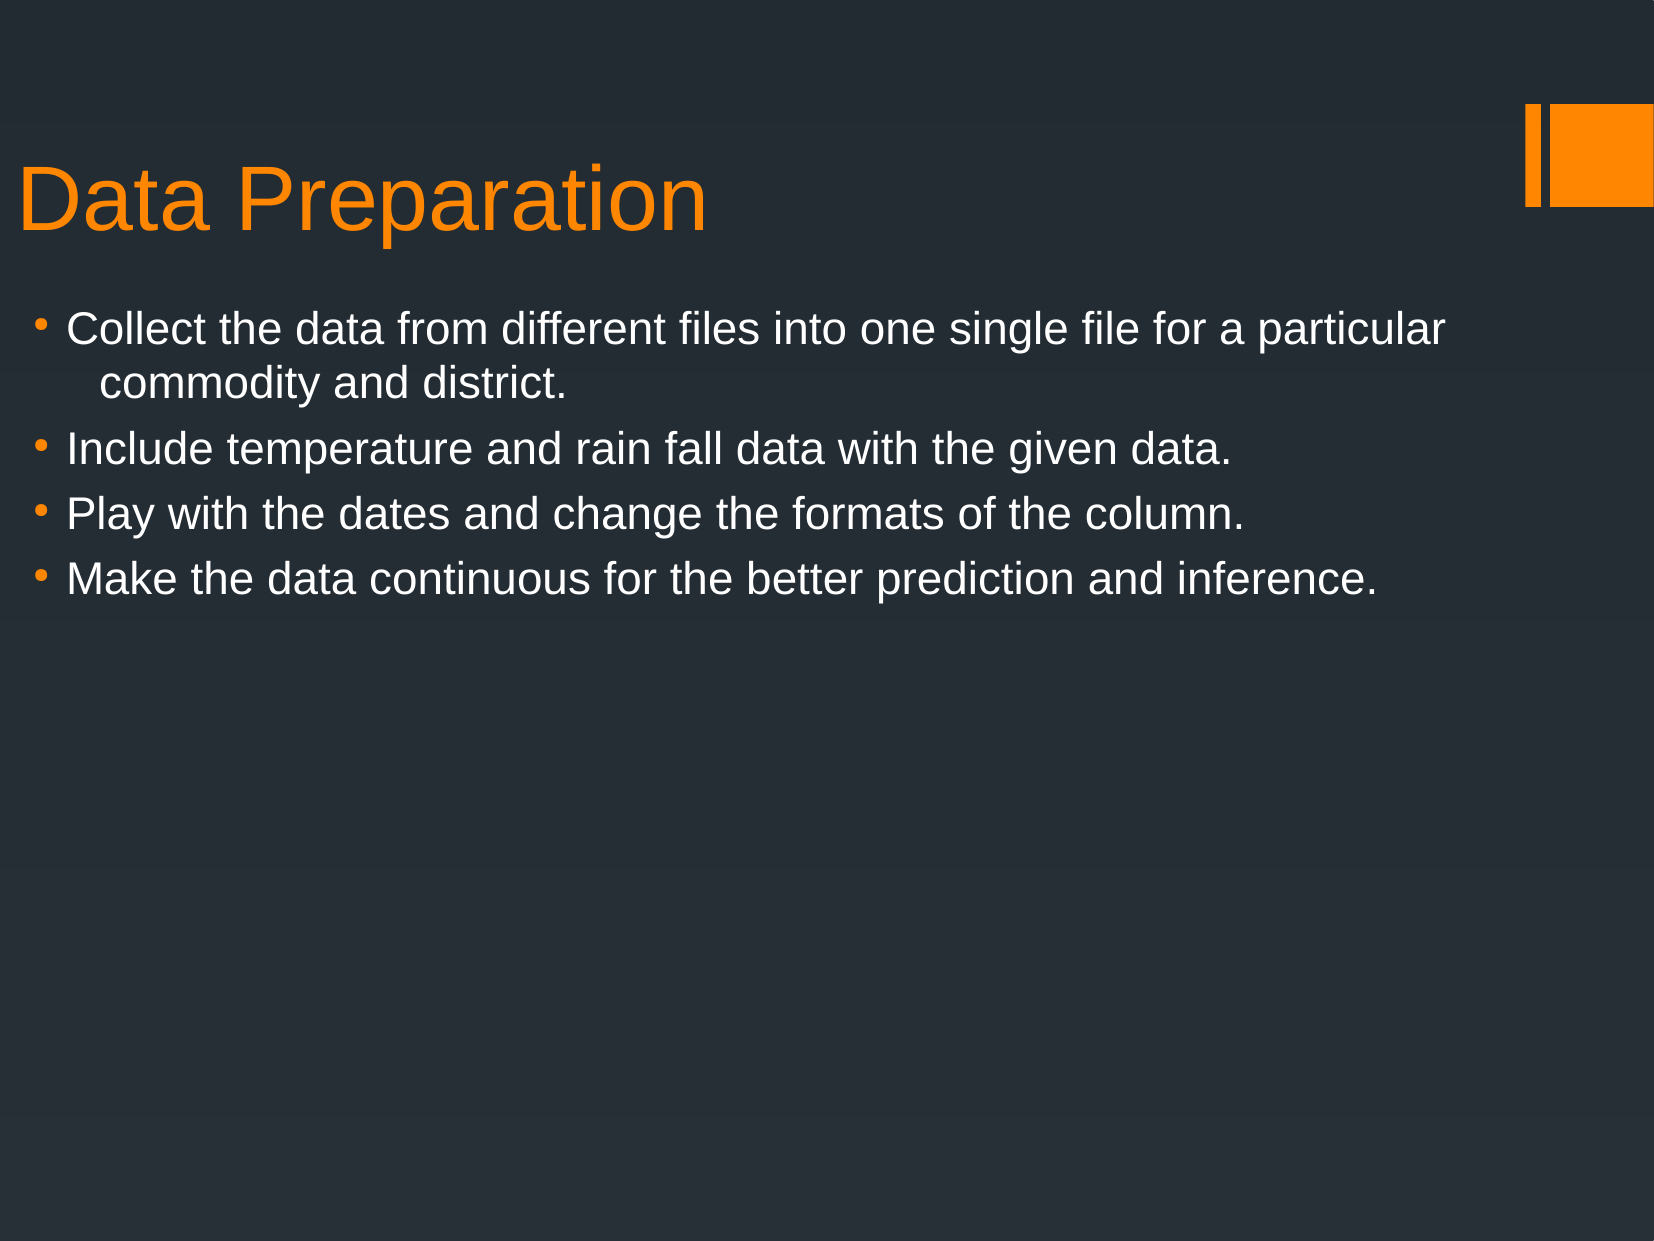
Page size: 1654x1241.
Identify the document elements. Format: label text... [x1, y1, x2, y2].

list Collect the data from different files into one single file for a particular commodity and district. Include temperature and rain fall data with the given data. Play with the dates and change the formats of the column. Make the data continuous for the better prediction and inference. [0, 290, 1489, 1010]
title Data Preparation [0, 49, 1489, 257]
